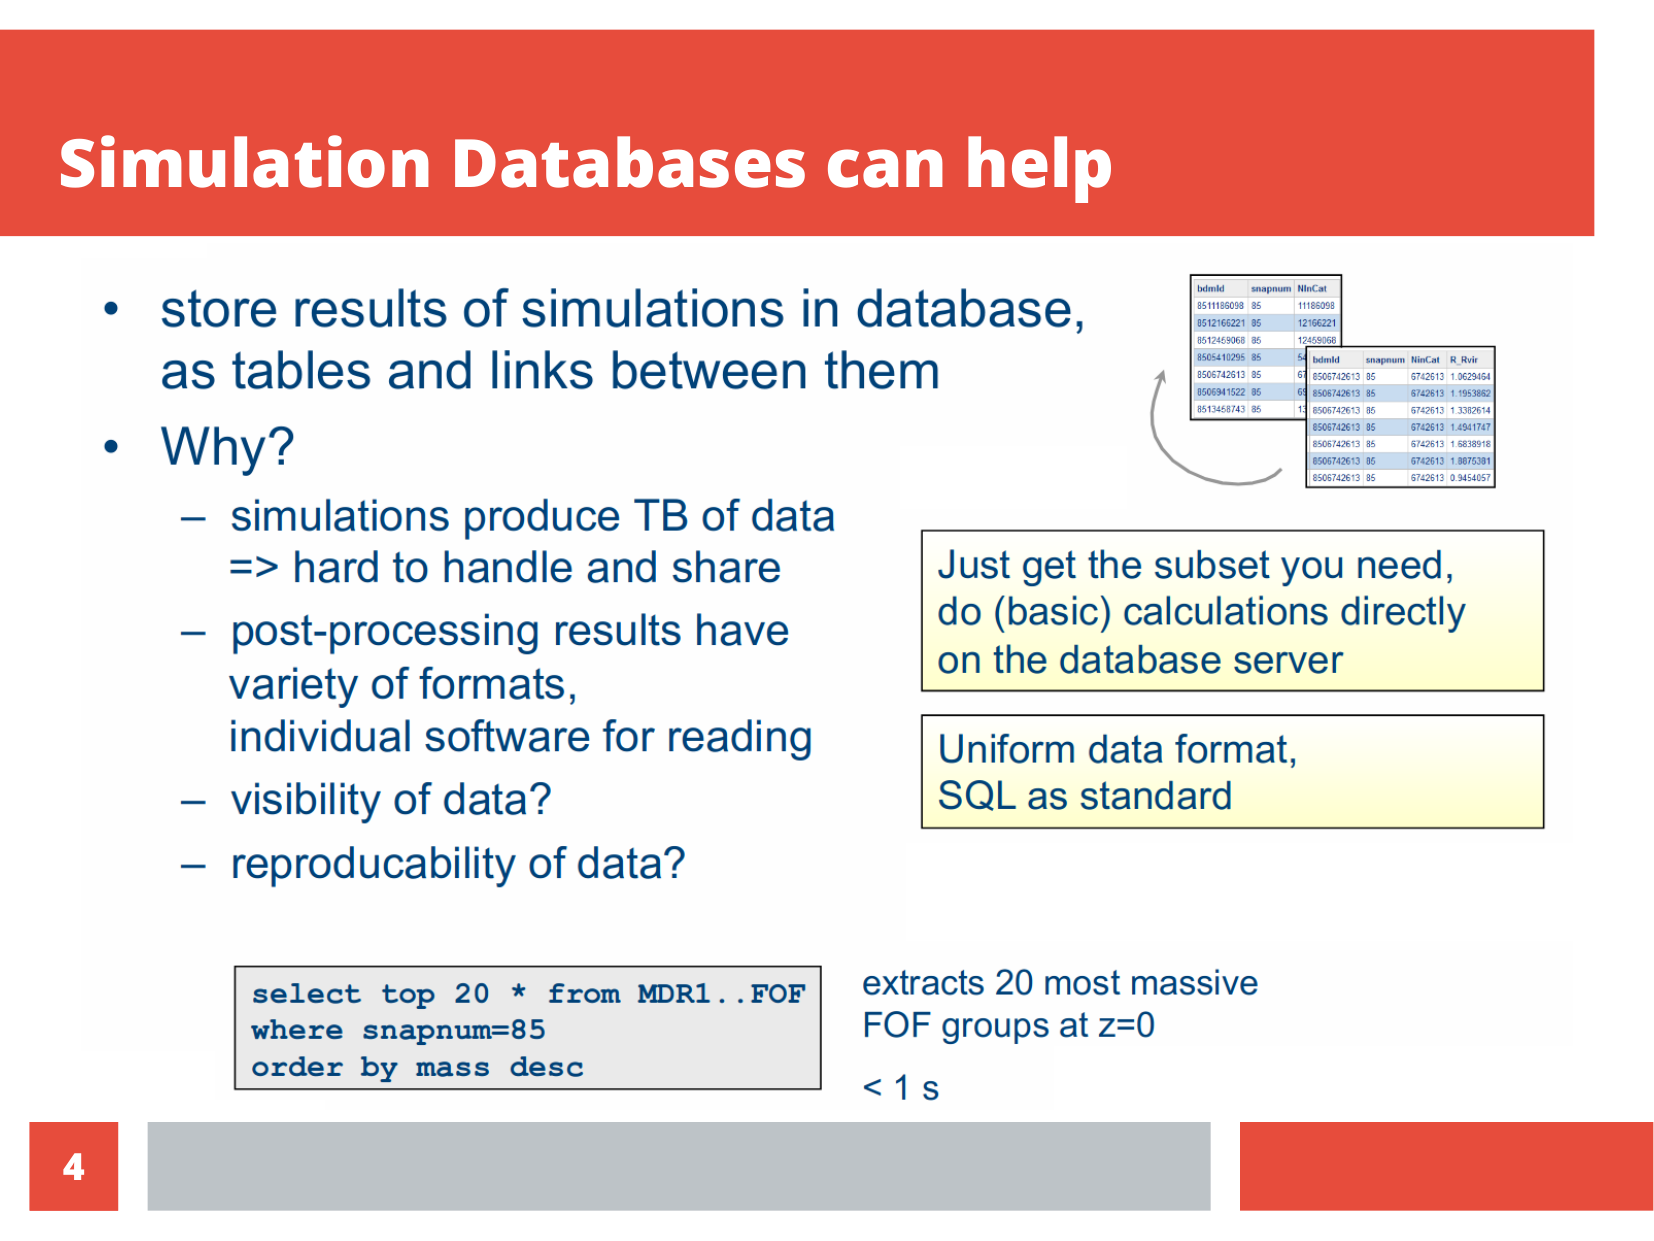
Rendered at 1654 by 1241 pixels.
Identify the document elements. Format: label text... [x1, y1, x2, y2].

title Simulation Databases can help [59, 59, 1595, 207]
picture [81, 243, 1573, 1111]
